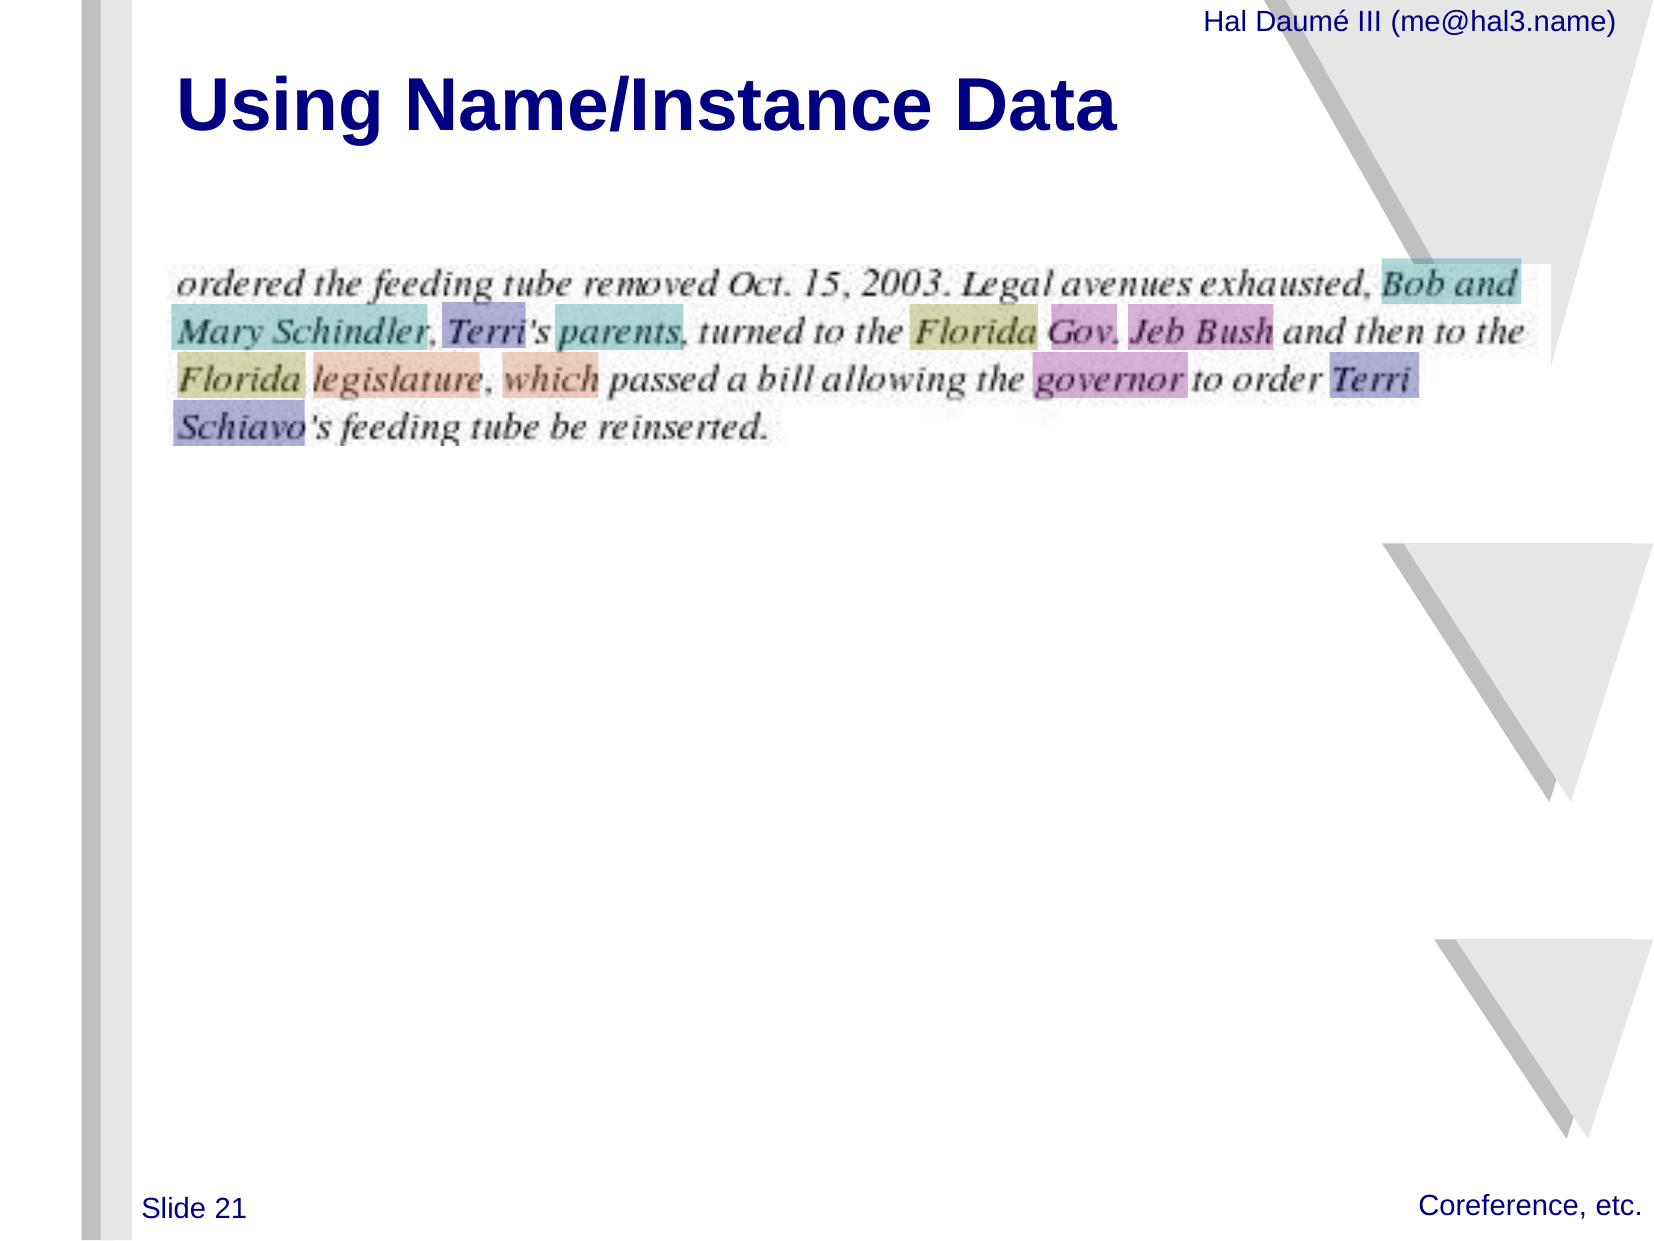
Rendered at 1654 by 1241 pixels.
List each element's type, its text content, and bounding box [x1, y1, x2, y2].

text_box [177, 352, 306, 398]
text_box [1329, 352, 1420, 398]
text_box [555, 304, 684, 350]
text_box [173, 399, 305, 446]
text_box [502, 352, 599, 398]
text_box [1128, 304, 1274, 350]
title Using Name/Instance Data [176, 44, 1509, 166]
text_box [1051, 304, 1118, 350]
picture [167, 264, 1551, 446]
text_box [909, 304, 1038, 350]
text_box [171, 304, 428, 350]
text_box [313, 352, 480, 398]
text_box [1032, 352, 1188, 398]
text_box [442, 302, 526, 348]
text_box [1381, 258, 1522, 305]
